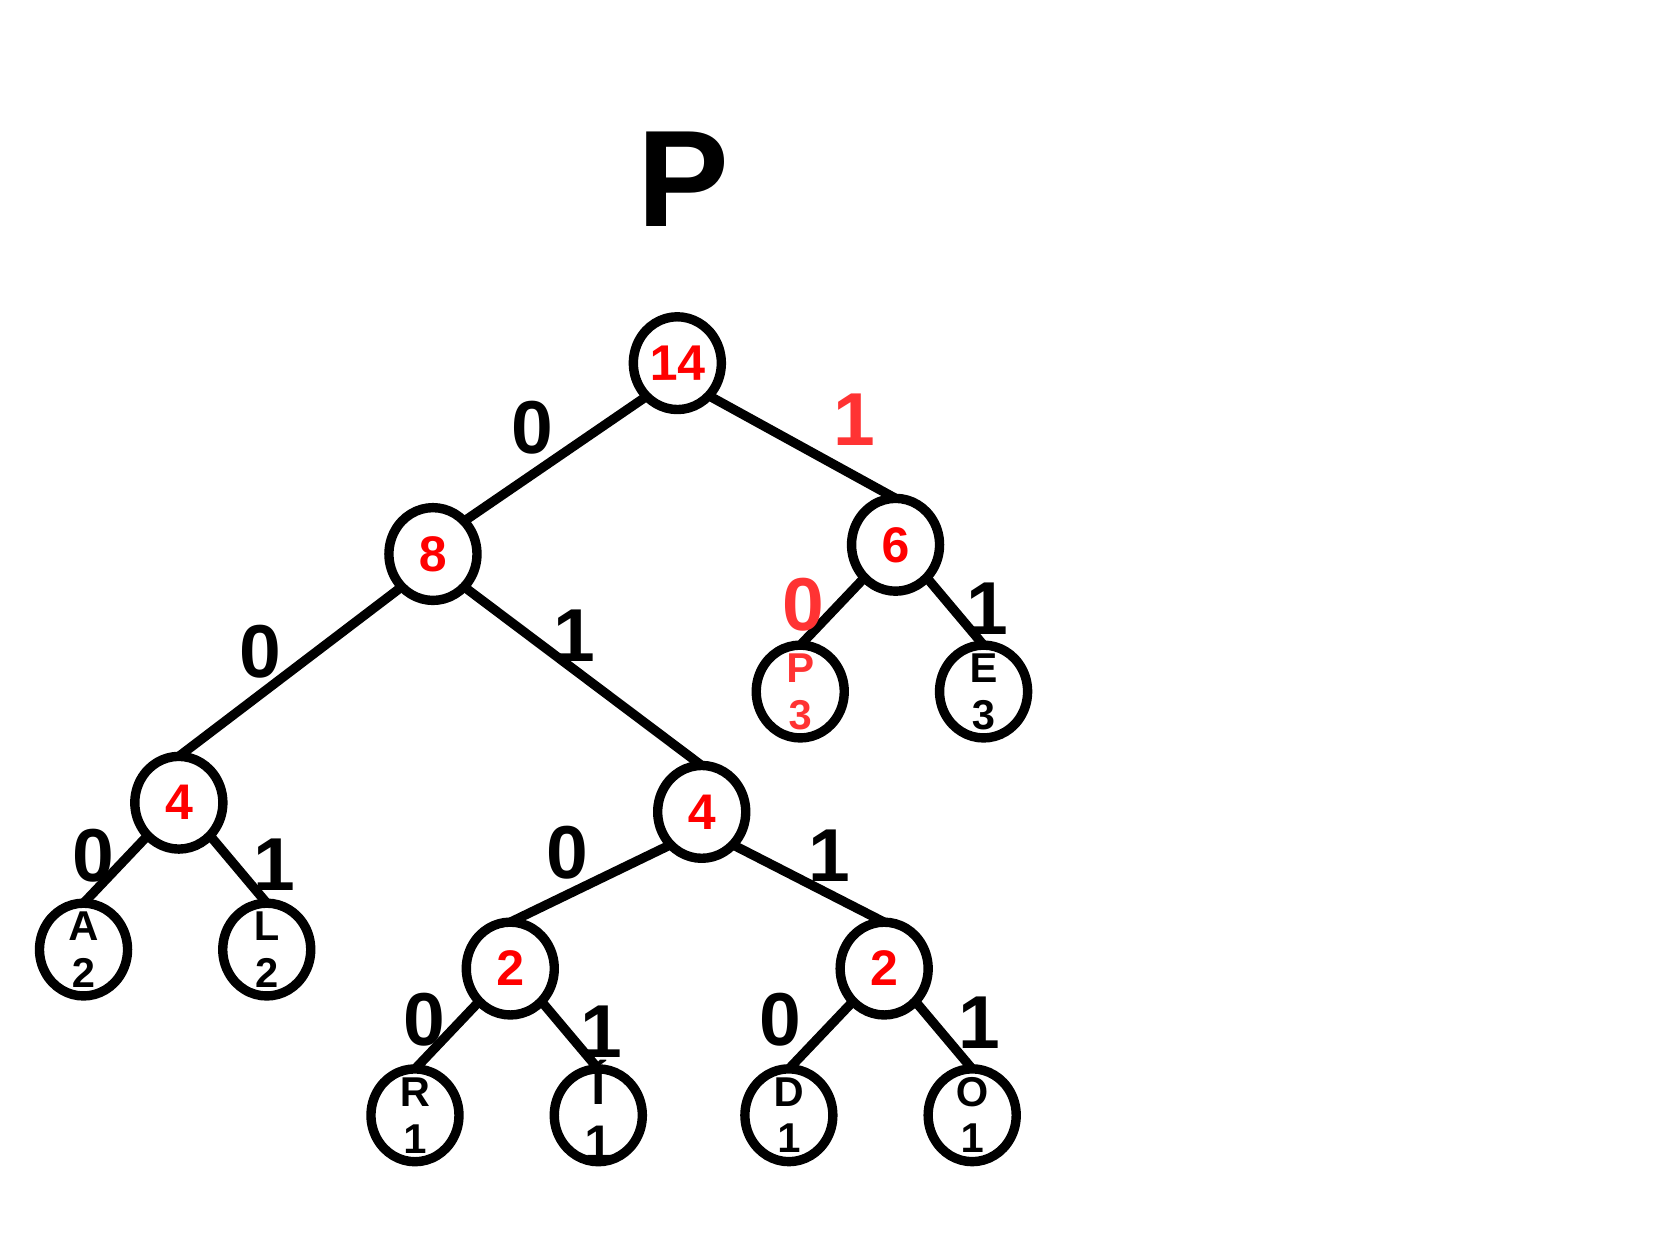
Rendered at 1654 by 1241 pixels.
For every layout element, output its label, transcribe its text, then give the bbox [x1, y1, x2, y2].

text_box 0 [531, 803, 602, 902]
text_box 6 [851, 498, 940, 592]
text_box 0 [389, 970, 459, 1069]
text_box L 2 [222, 914, 311, 996]
text_box 14 [633, 316, 722, 410]
text_box 8 [388, 507, 477, 601]
text_box 1 [238, 815, 309, 914]
text_box 0 [767, 555, 838, 654]
text_box O 1 [928, 1073, 1017, 1162]
text_box 1 [793, 805, 864, 905]
text_box R 1 [370, 1069, 459, 1162]
text_box P [622, 94, 745, 264]
text_box 1 [565, 982, 636, 1082]
text_box 0 [497, 377, 567, 477]
text_box 1 [819, 370, 889, 470]
text_box 1 [539, 585, 609, 685]
text_box 1 [943, 973, 1014, 1073]
text_box 0 [224, 602, 295, 702]
text_box Í 1 [554, 1082, 643, 1162]
text_box A 2 [39, 906, 128, 996]
text_box 1 [952, 559, 1023, 659]
text_box 0 [744, 970, 815, 1069]
text_box 2 [466, 922, 555, 1015]
text_box 2 [840, 922, 929, 1015]
text_box D 1 [744, 1069, 833, 1162]
text_box 0 [57, 806, 128, 906]
text_box 4 [134, 756, 223, 850]
text_box P 3 [795, 658, 806, 667]
text_box E 3 [939, 659, 1028, 738]
text_box P 3 [756, 654, 845, 738]
text_box 4 [657, 765, 746, 859]
